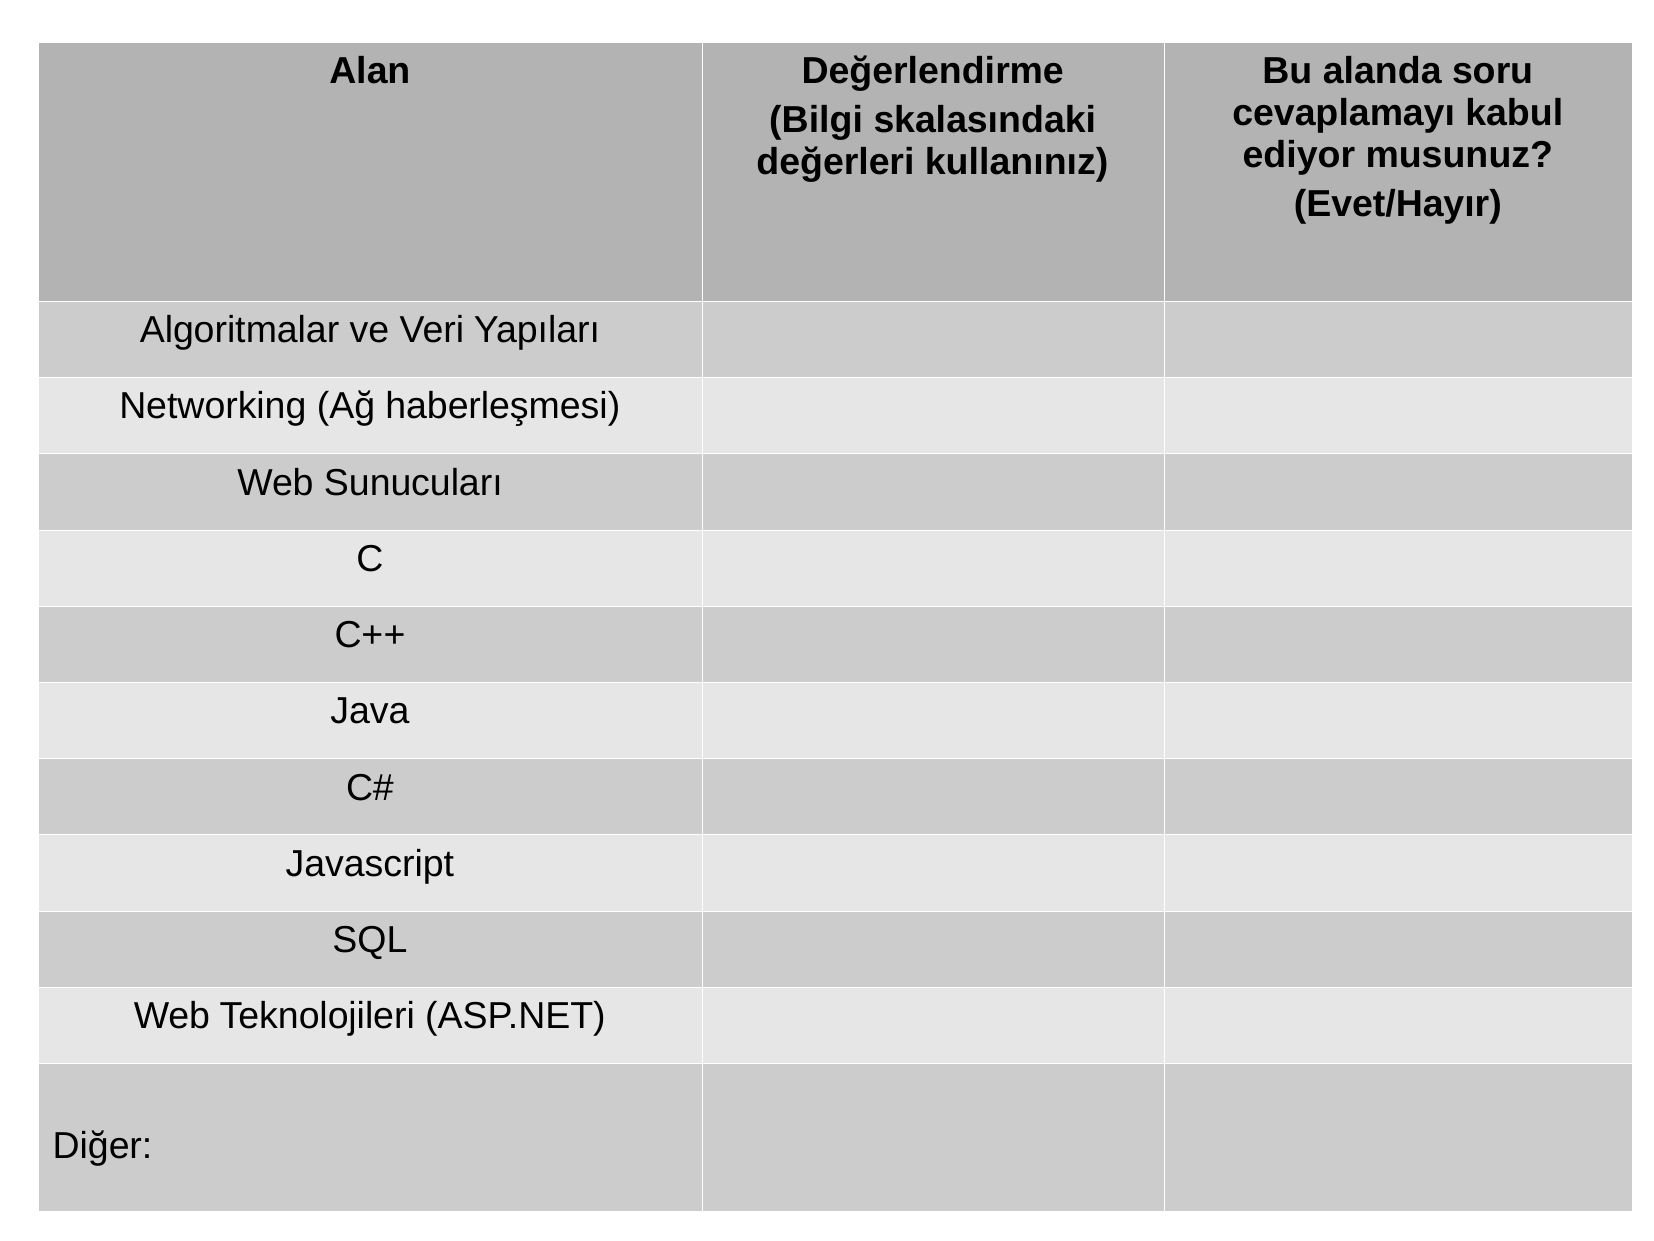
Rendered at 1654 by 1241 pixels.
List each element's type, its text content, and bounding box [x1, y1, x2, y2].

table_cell [703, 912, 1164, 987]
table_header Alan [39, 43, 702, 301]
table_cell Diğer: [39, 1064, 702, 1211]
table_cell [703, 683, 1164, 758]
table_cell Algoritmalar ve Veri Yapıları [39, 302, 702, 377]
table_cell [703, 759, 1164, 834]
table_cell Javascript [39, 835, 702, 911]
table_header Bu alanda soru cevaplamayı kabul ediyor musunuz? (Evet/Hayır) [1165, 43, 1632, 301]
table_cell [703, 1064, 1164, 1211]
table_cell [1165, 454, 1632, 530]
table_cell Web Sunucuları [39, 454, 702, 530]
table_cell [1165, 378, 1632, 453]
table_cell C++ [39, 607, 702, 682]
table_cell [703, 988, 1164, 1063]
table_cell [1165, 912, 1632, 987]
table_cell [703, 378, 1164, 453]
table_cell Networking (Ağ haberleşmesi) [39, 378, 702, 453]
table_cell Java [39, 683, 702, 758]
table_cell [703, 302, 1164, 377]
table_cell [1165, 683, 1632, 758]
table_cell [1165, 607, 1632, 682]
table_cell [1165, 835, 1632, 911]
table_cell Web Teknolojileri (ASP.NET) [39, 988, 702, 1063]
table_cell [1165, 302, 1632, 377]
table_header Değerlendirme (Bilgi skalasındaki değerleri kullanınız) [703, 43, 1164, 301]
table_cell [703, 607, 1164, 682]
table_cell [1165, 1064, 1632, 1211]
table_cell C [39, 531, 702, 606]
table_cell [703, 454, 1164, 530]
table_cell SQL [39, 912, 702, 987]
table_cell [1165, 531, 1632, 606]
table_cell [703, 835, 1164, 911]
table_cell [1165, 988, 1632, 1063]
table_cell [703, 531, 1164, 606]
table_cell [1165, 759, 1632, 834]
table_cell C# [39, 759, 702, 834]
